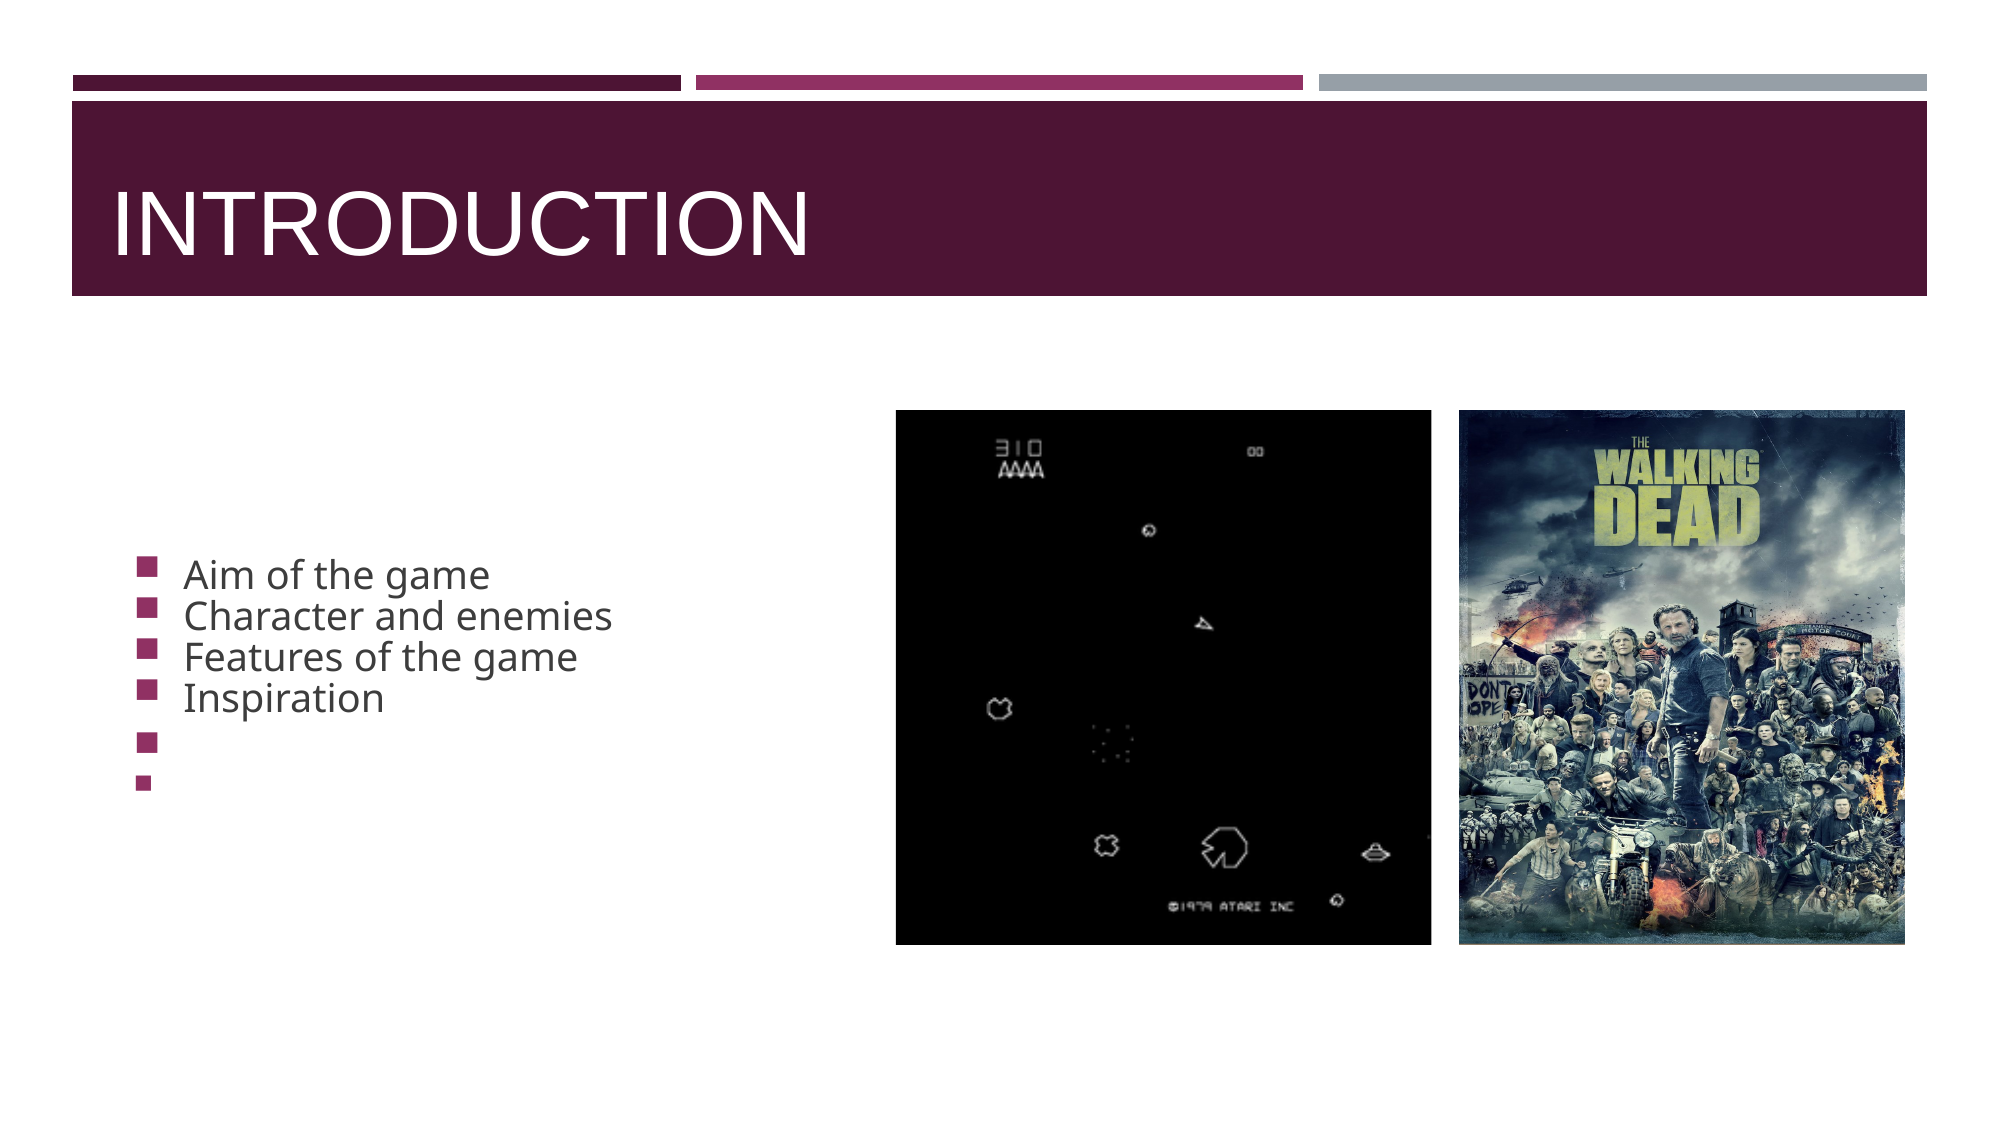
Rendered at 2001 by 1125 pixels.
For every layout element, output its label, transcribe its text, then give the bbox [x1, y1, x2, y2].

picture [1459, 410, 1905, 945]
title Introduction [95, 115, 1905, 282]
list Aim of the game Character and enemies Features of the game Inspiration [118, 361, 1288, 1010]
picture [895, 410, 1432, 945]
